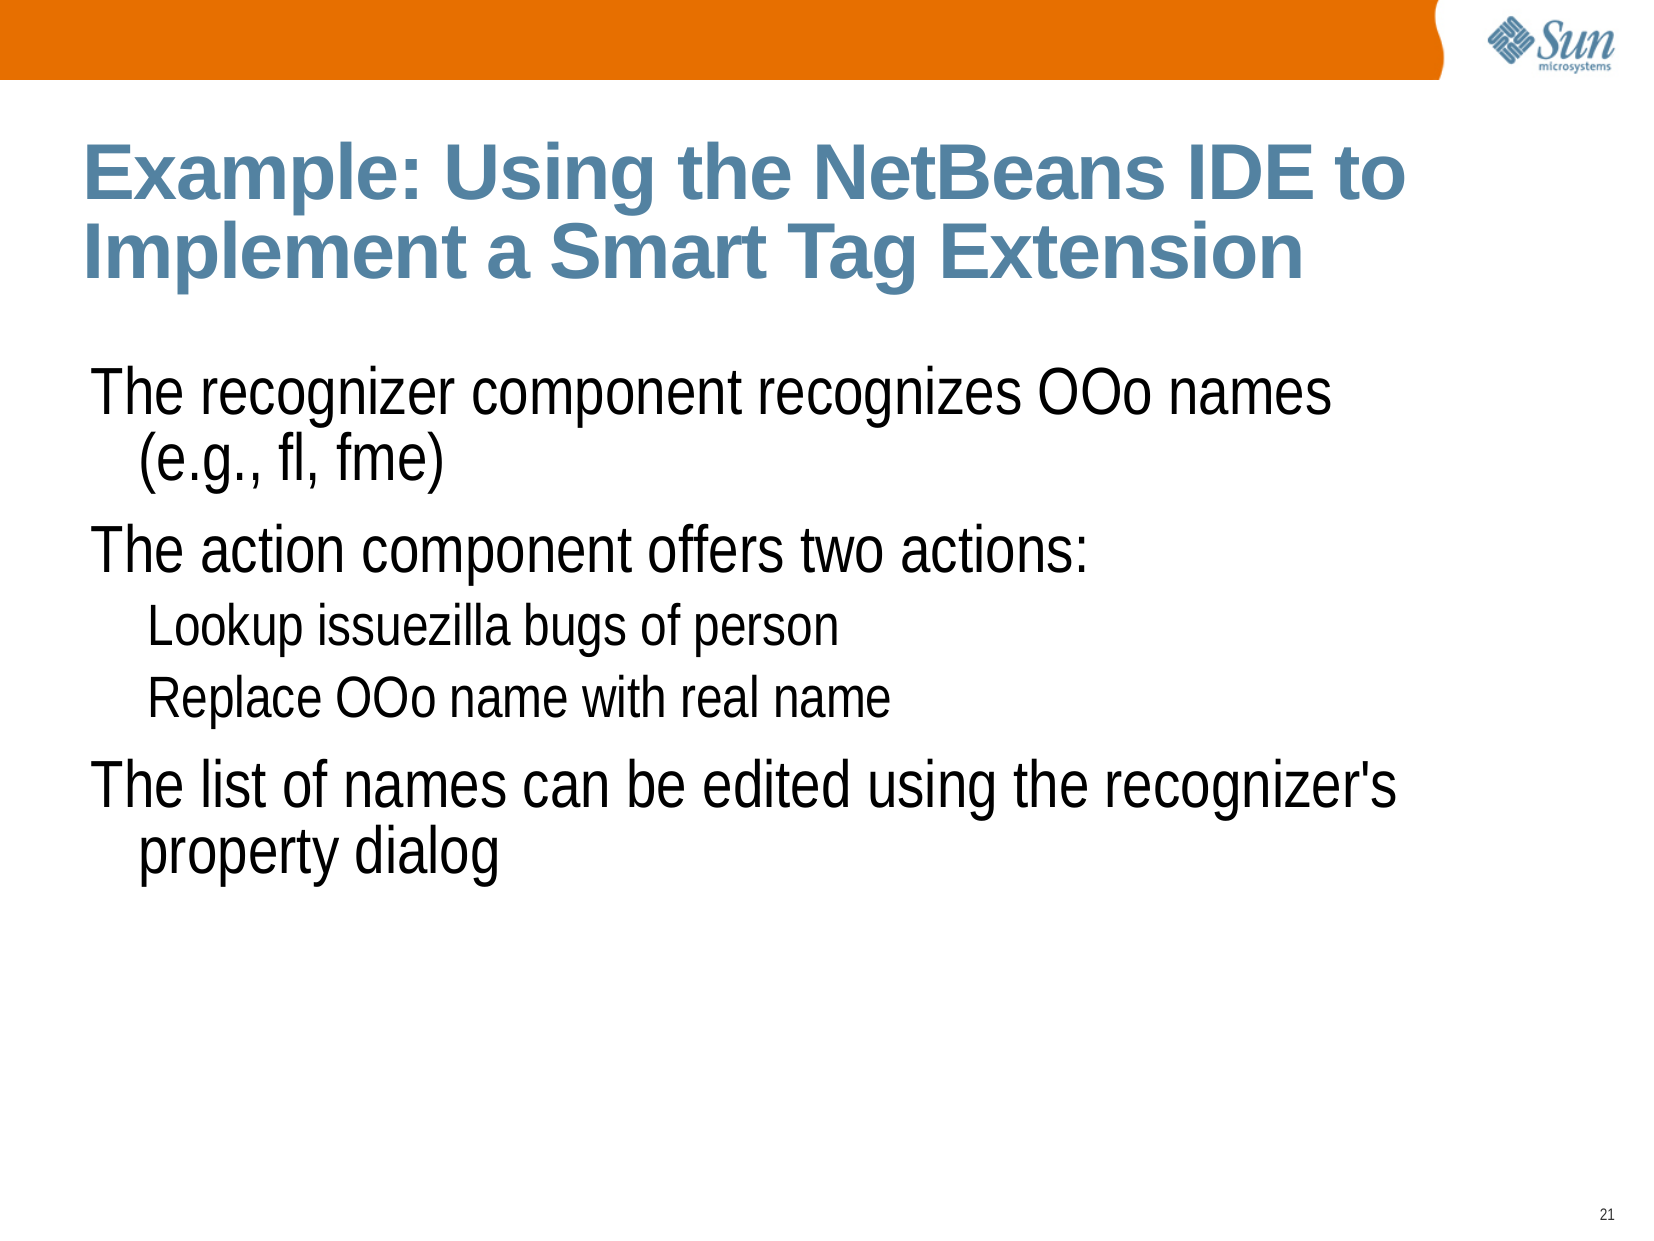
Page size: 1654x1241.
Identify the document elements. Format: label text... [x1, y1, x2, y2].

picture [0, 0, 1654, 80]
list The recognizer component recognizes OOo names (e.g., fl, fme) The action component offers two actions: Lookup issuezilla bugs of person Replace OOo name with real name The list of names can be edited using the recognizer's property dialog [71, 362, 1545, 1153]
title Example: Using the NetBeans IDE to Implement a Smart Tag Extension [82, 135, 1585, 322]
